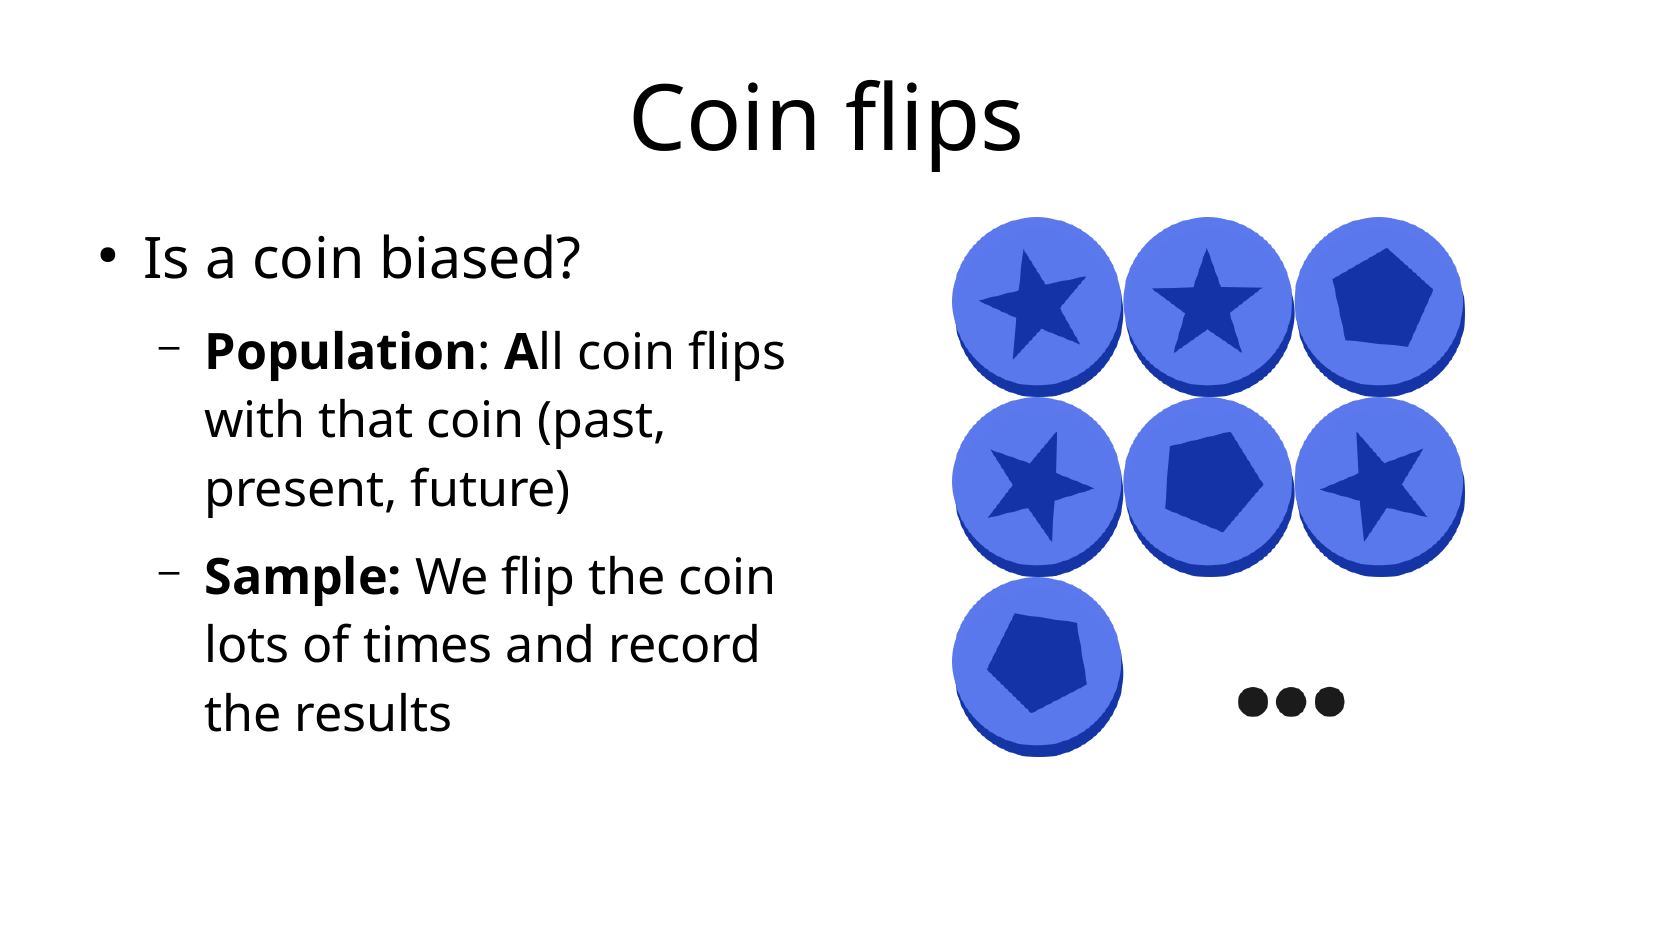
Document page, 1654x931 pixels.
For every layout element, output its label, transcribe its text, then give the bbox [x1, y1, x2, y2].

title Coin flips [82, 37, 1571, 193]
list Is a coin biased? Population: All coin flips with that coin (past, present, future) Sample: We flip the coin lots of times and record the results [82, 217, 809, 758]
picture [952, 217, 1465, 758]
